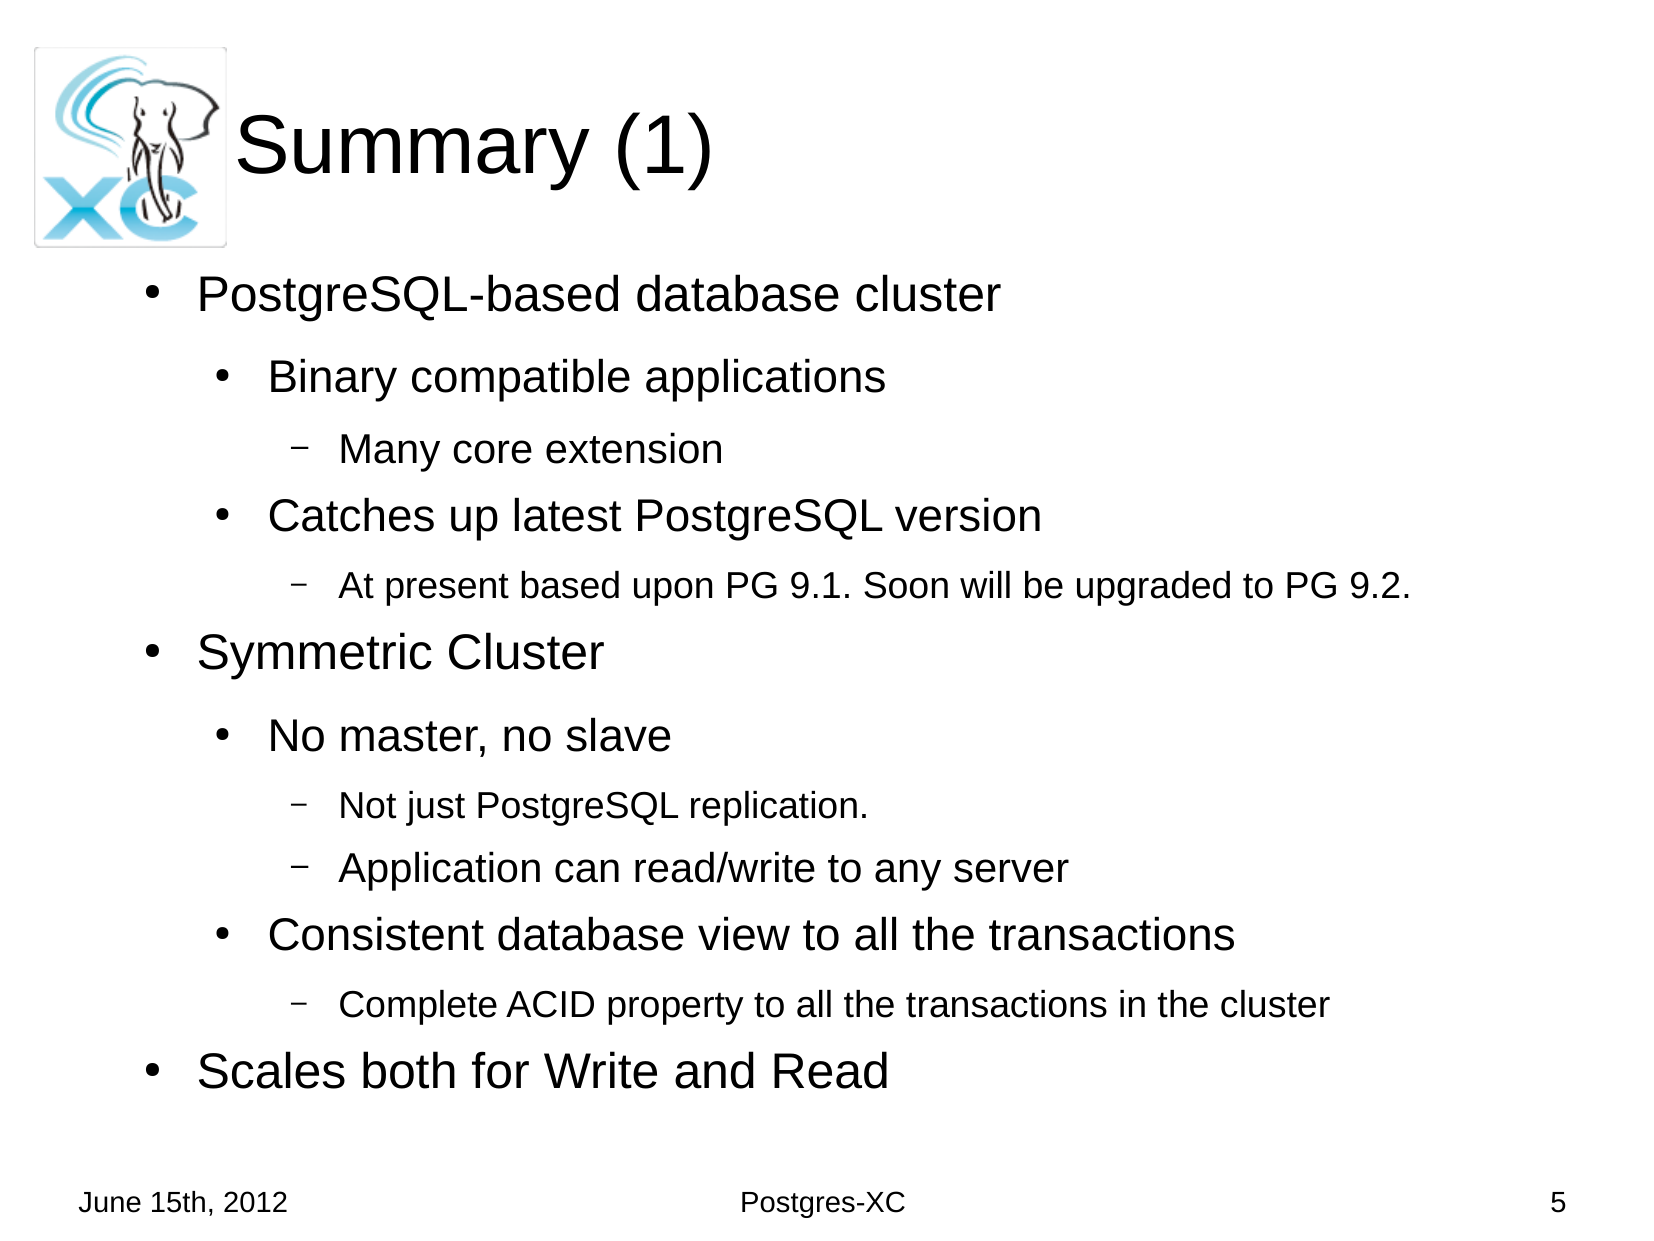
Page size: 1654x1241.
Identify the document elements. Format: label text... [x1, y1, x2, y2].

list PostgreSQL-based database cluster Binary compatible applications Many core extension Catches up latest PostgreSQL version At present based upon PG 9.1. Soon will be upgraded to PG 9.2. Symmetric Cluster No master, no slave Not just PostgreSQL replication. Application can read/write to any server Consistent database view to all the transactions Complete ACID property to all the transactions in the cluster Scales both for Write and Read [125, 265, 1614, 1137]
picture [34, 47, 227, 248]
title Summary (1) [234, 40, 1599, 248]
